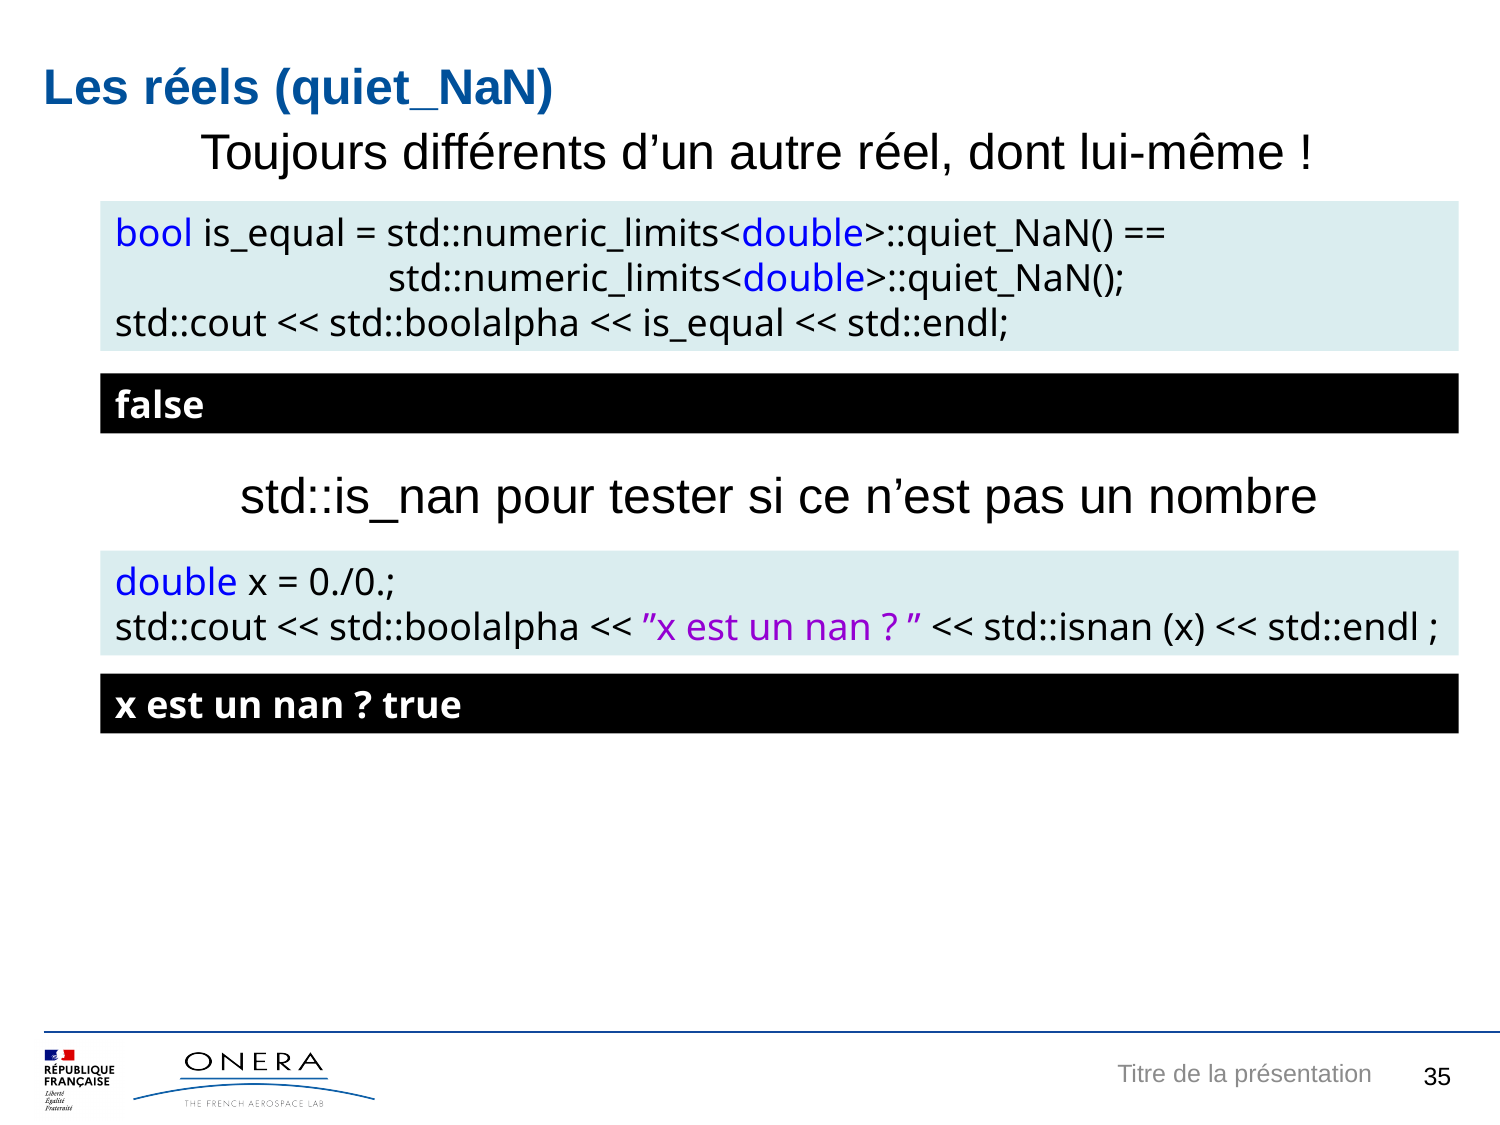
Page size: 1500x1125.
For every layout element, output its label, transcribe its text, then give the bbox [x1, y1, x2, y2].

text_box std::is_nan pour tester si ce n’est pas un nombre [100, 456, 1459, 531]
text_box Les réels (quiet_NaN) [43, 0, 1486, 169]
picture [34, 1039, 125, 1121]
picture [133, 1052, 375, 1107]
text_box x est un nan ? true [100, 673, 1459, 734]
text_box bool is_equal = std::numeric_limits<double>::quiet_NaN() == std::numeric_limits<double>::quiet_NaN(); std::cout << std::boolalpha << is_equal << std::endl; [100, 201, 1459, 351]
text_box double x = 0./0.; std::cout << std::boolalpha << ”x est un nan ? ” << std::isnan (x) << std::endl ; [100, 550, 1459, 656]
text_box Toujours différents d’un autre réel, dont lui-même ! [43, 119, 1471, 191]
text_box false [100, 373, 1459, 434]
text_box <numéro> [1374, 1025, 1500, 1125]
text_box Titre de la présentation [466, 1042, 1388, 1103]
